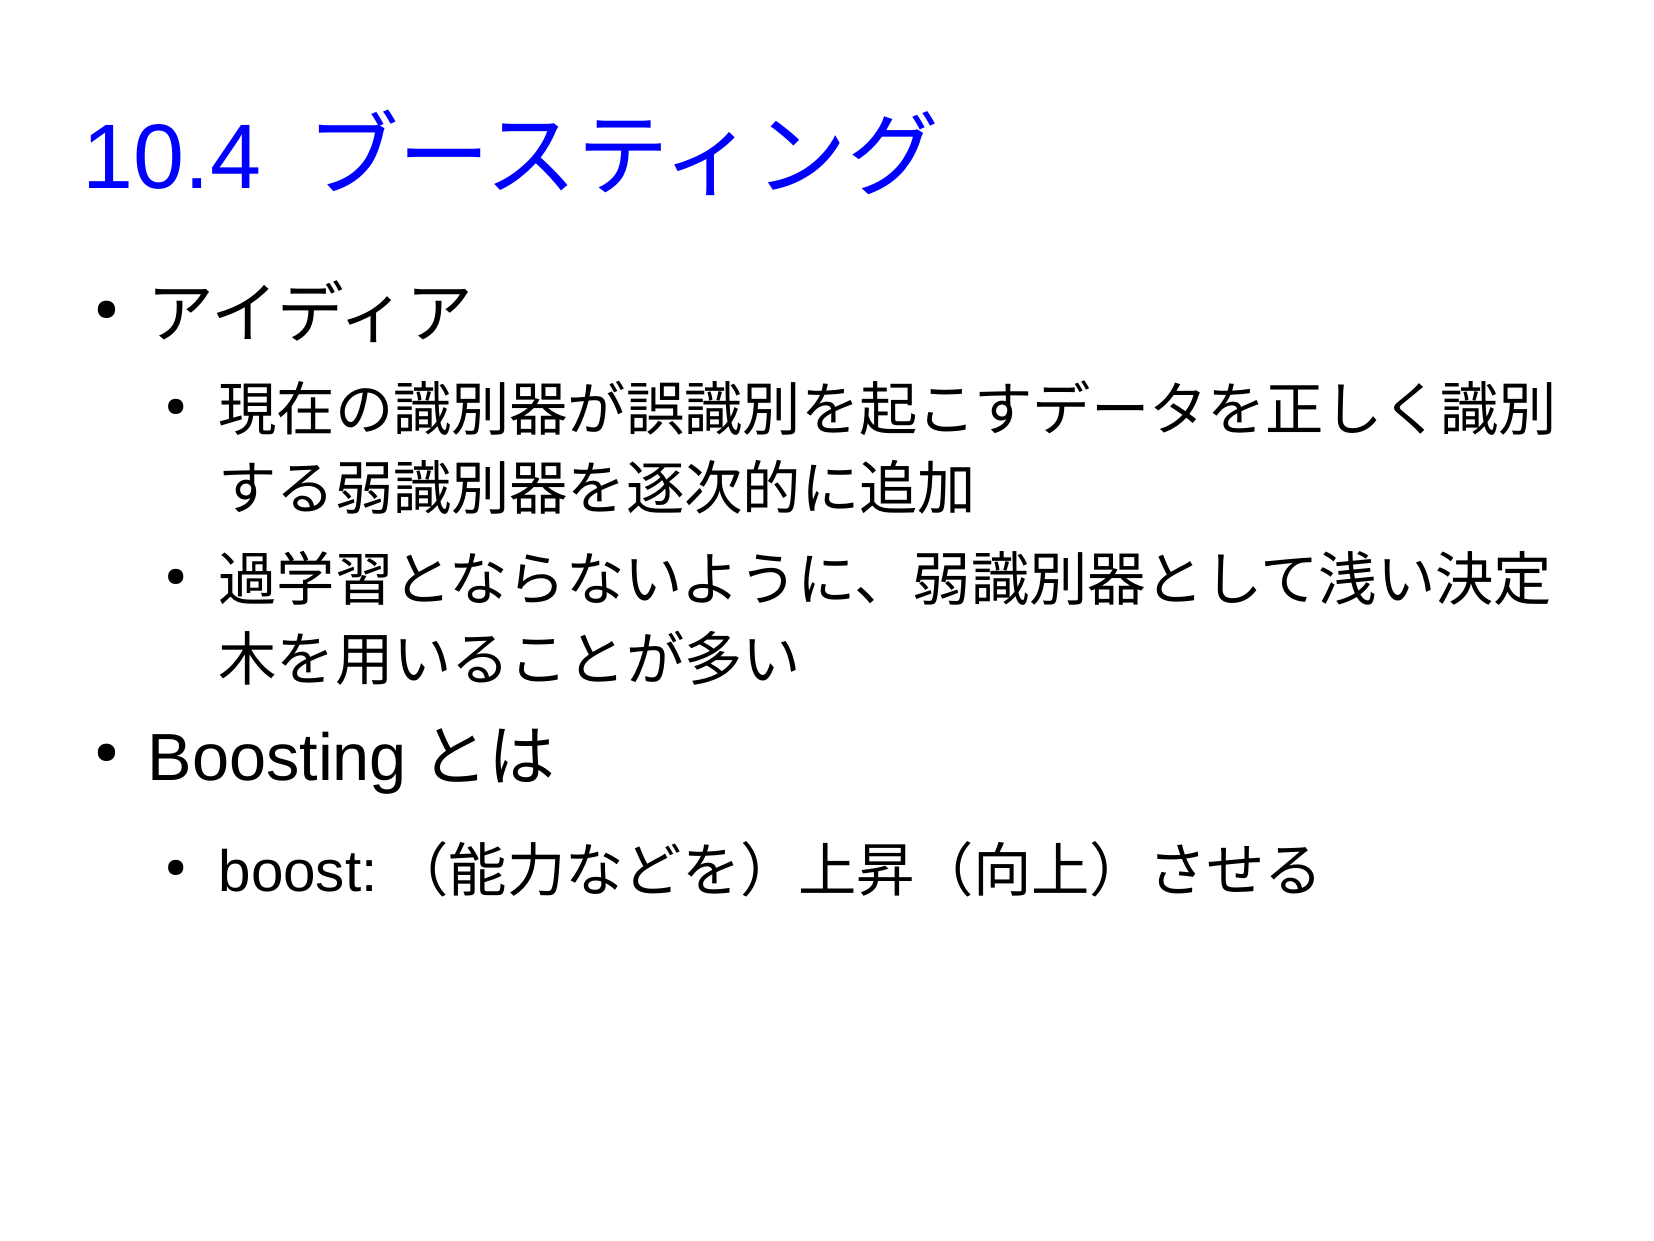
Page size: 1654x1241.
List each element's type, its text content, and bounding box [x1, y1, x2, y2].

list アイディア 現在の識別器が誤識別を起こすデータを正しく識別する弱識別器を逐次的に追加 過学習とならないように、弱識別器として浅い決定木を用いることが多い Boostingとは boost:（能力などを）上昇（向上）させる [76, 265, 1565, 986]
title 10.4 ブースティング [82, 49, 1571, 257]
